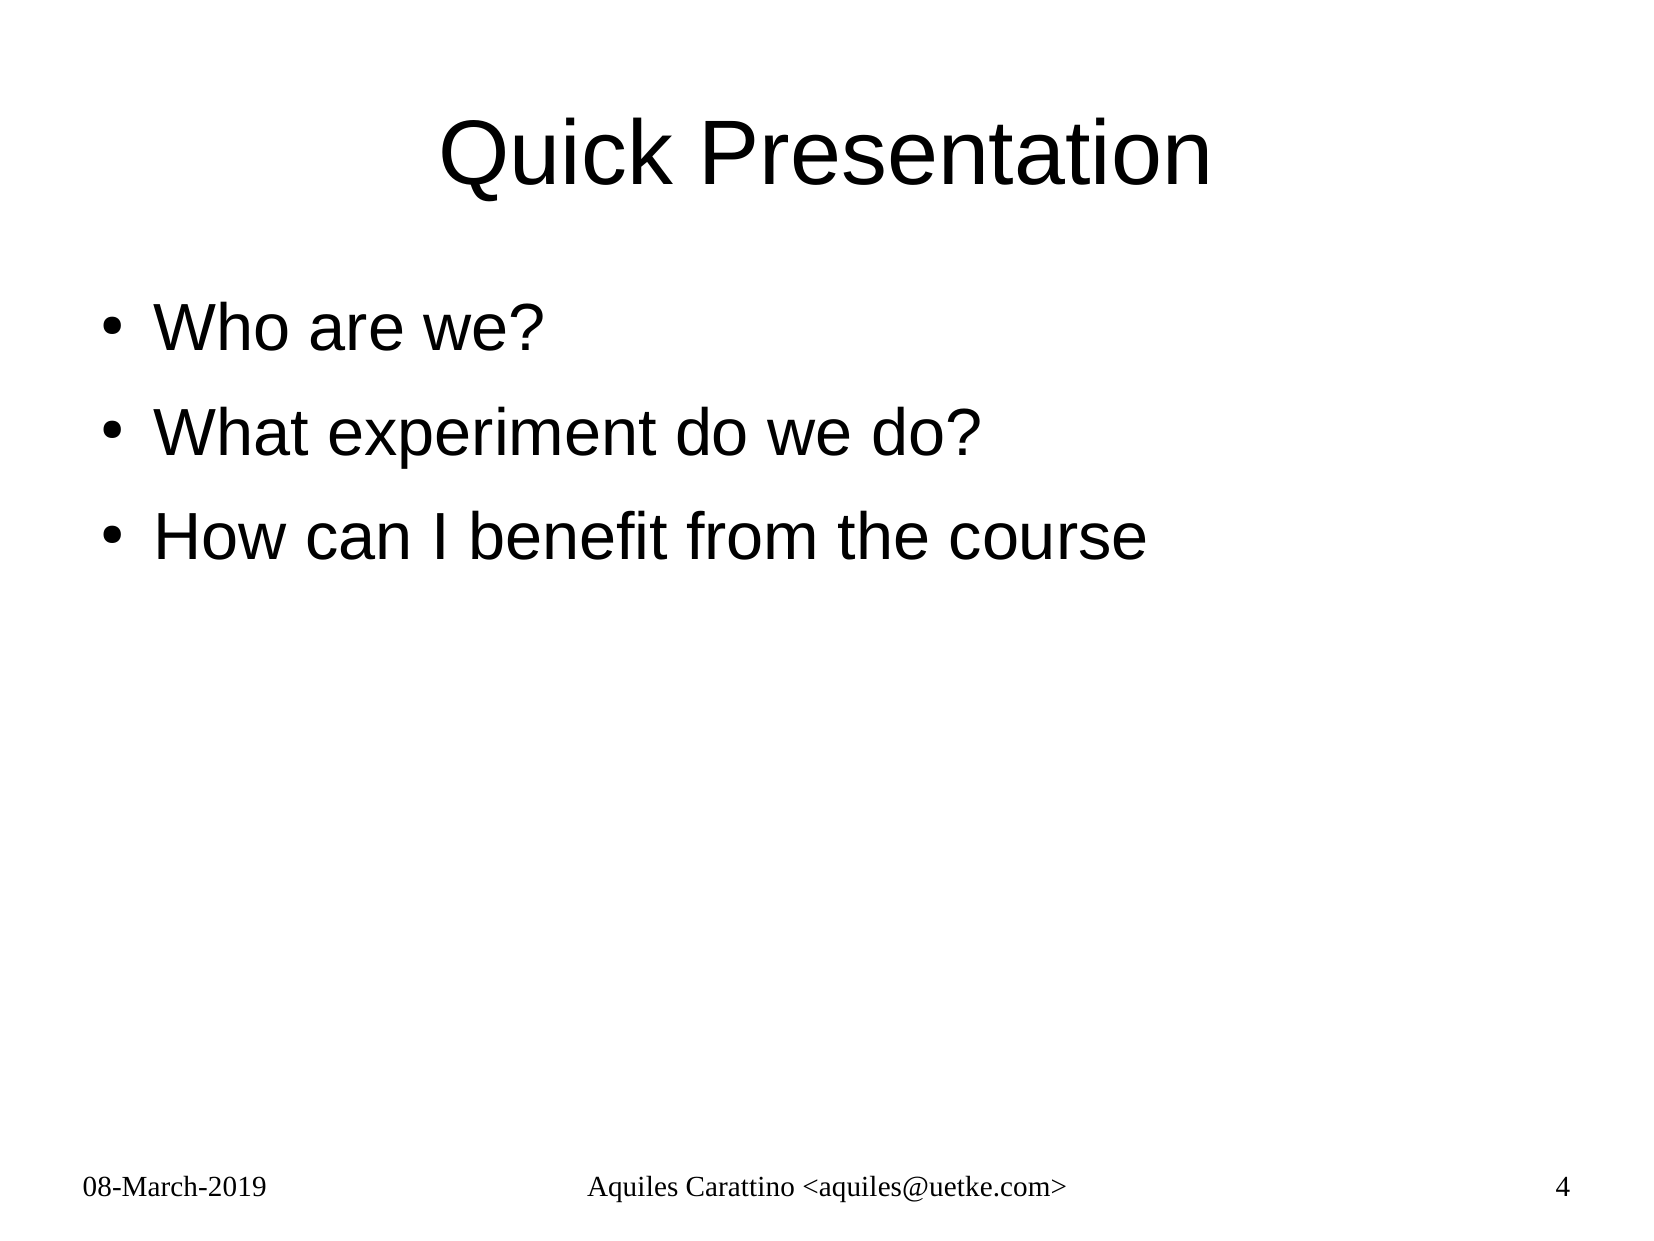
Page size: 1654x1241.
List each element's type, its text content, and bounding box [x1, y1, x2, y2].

title Quick Presentation [82, 49, 1571, 257]
list Who are we? What experiment do we do? How can I benefit from the course [82, 290, 1571, 1010]
